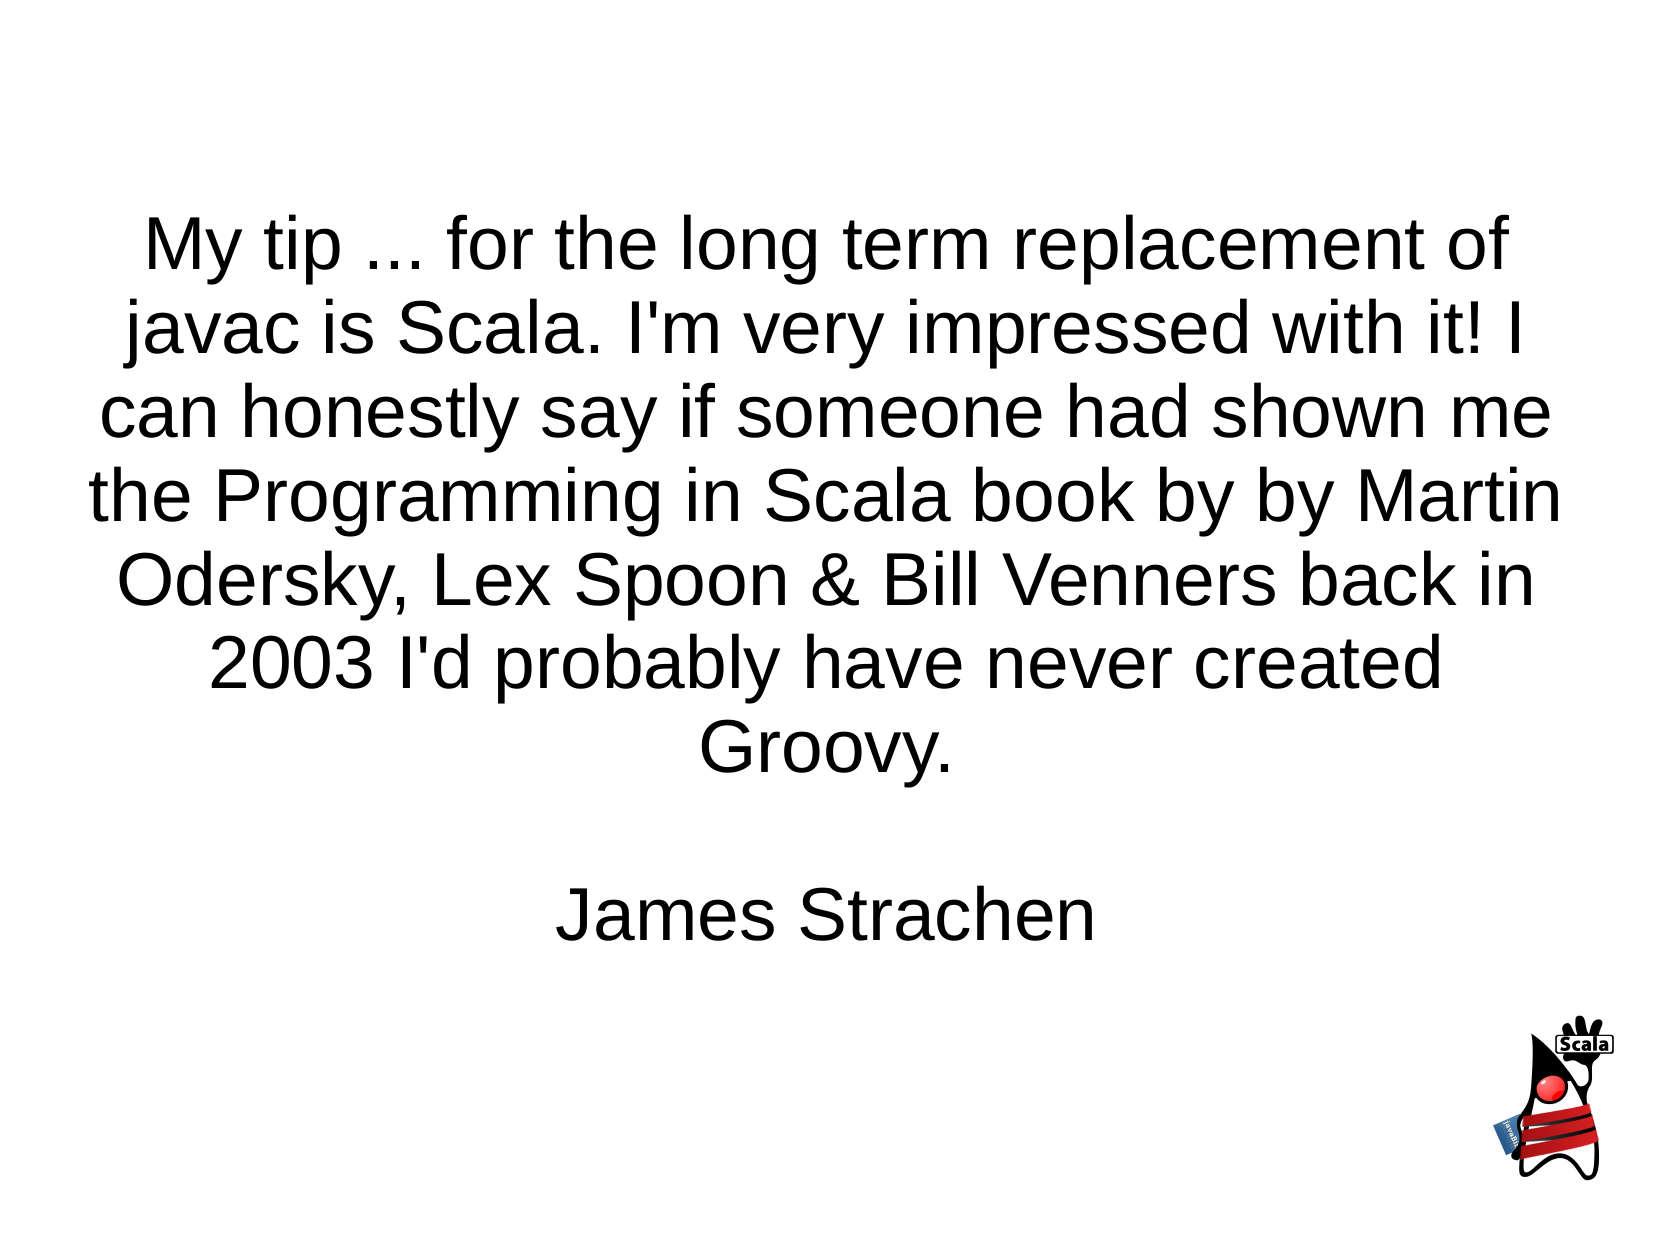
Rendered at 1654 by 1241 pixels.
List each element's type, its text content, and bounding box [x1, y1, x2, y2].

picture [1462, 969, 1654, 1241]
subtitle My tip ... for the long term replacement of javac is Scala. I'm very impressed with it! I can honestly say if someone had shown me the Programming in Scala book by by Martin Odersky, Lex Spoon & Bill Venners back in 2003 I'd probably have never created Groovy. James Strachen [82, 56, 1571, 1102]
